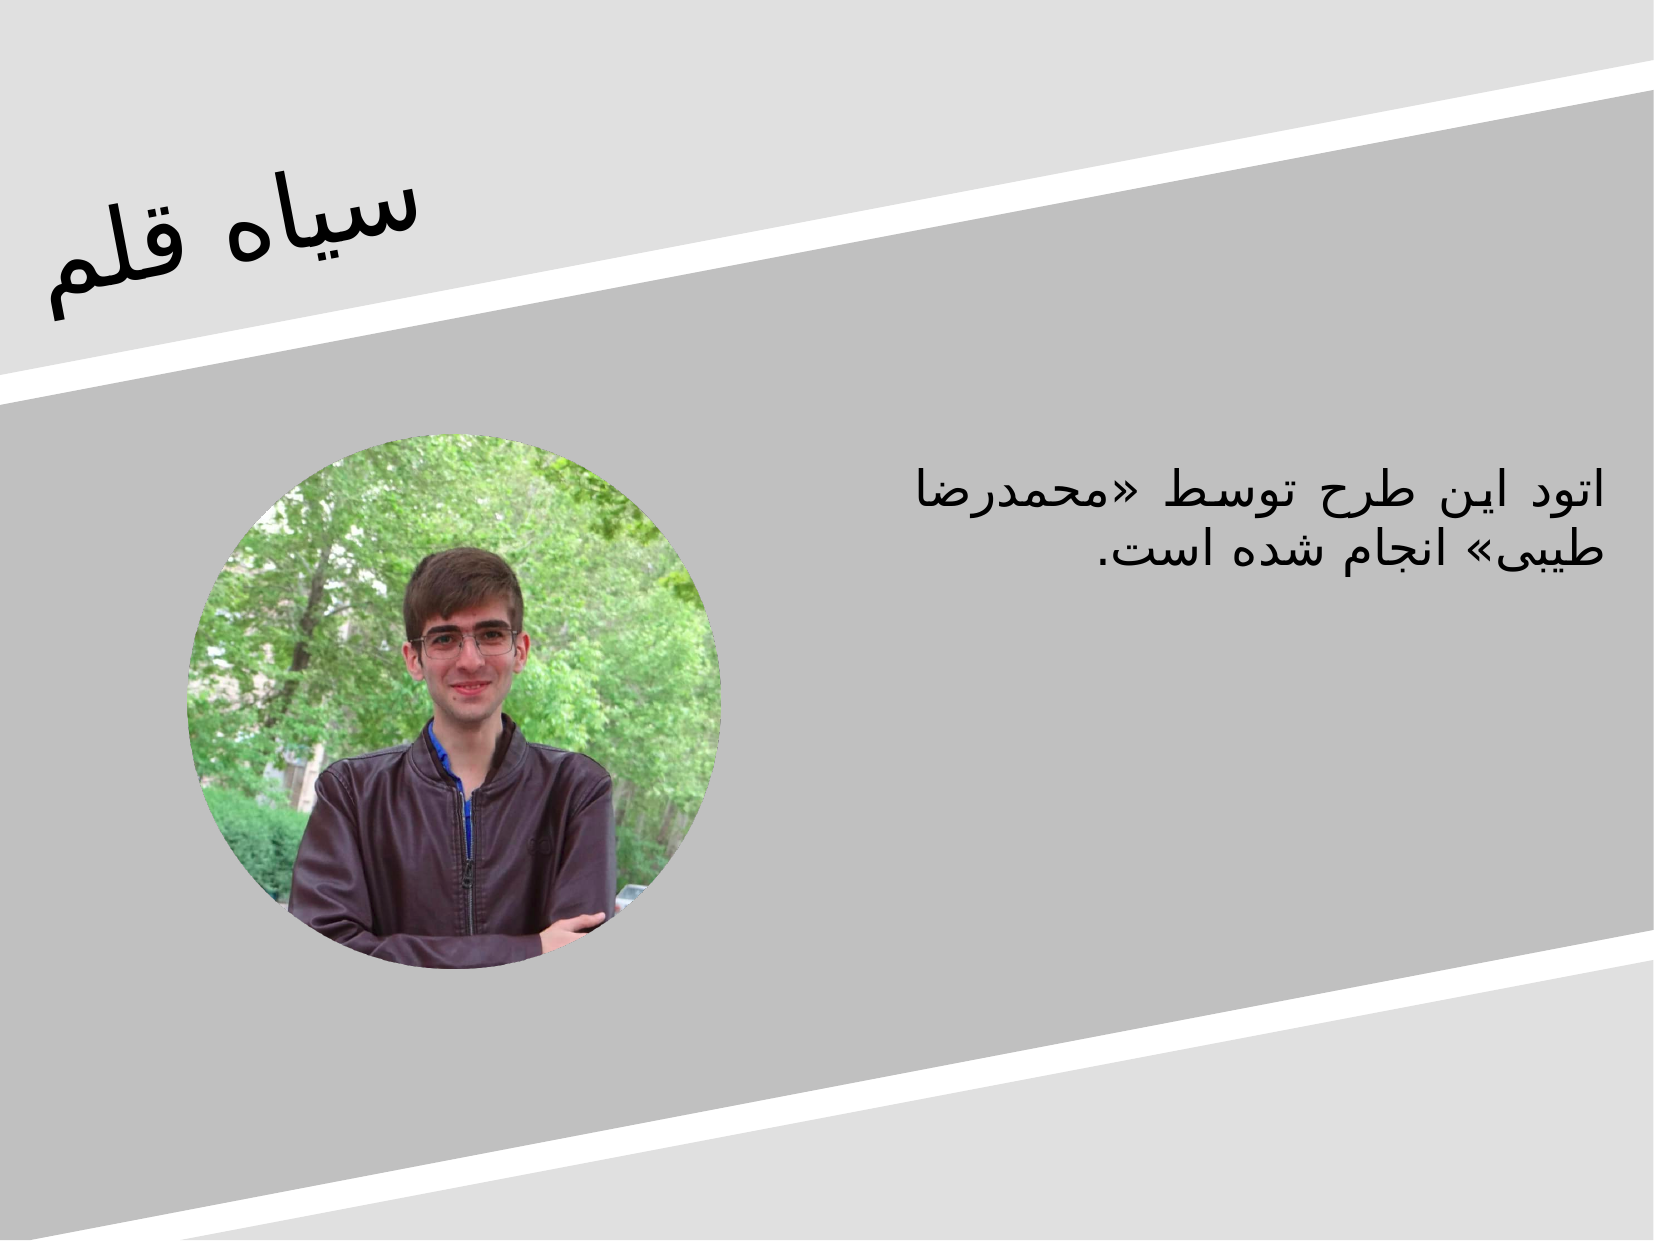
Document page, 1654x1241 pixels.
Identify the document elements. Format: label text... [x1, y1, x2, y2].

title سیاه قلم [17, 0, 1518, 365]
picture [187, 434, 721, 969]
list اتود این طرح توسط «محمدرضا طیبی» انجام شده است. [909, 460, 1607, 933]
